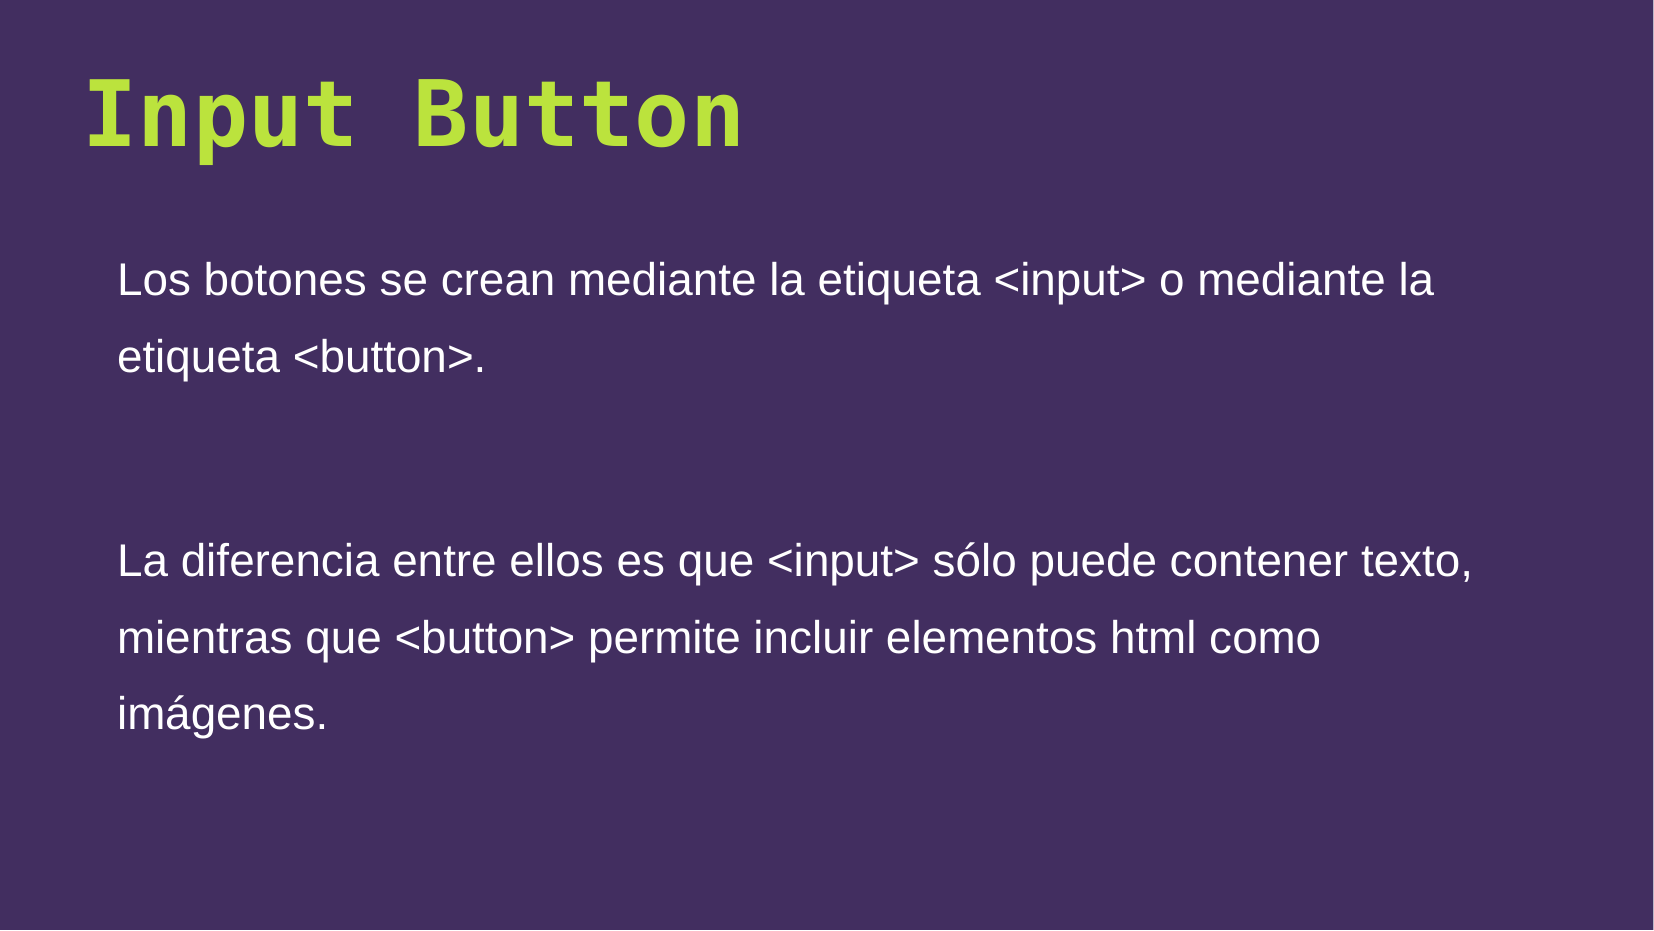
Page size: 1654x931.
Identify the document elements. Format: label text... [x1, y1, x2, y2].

title Input Button [82, 37, 1571, 193]
list Los botones se crean mediante la etiqueta <input> o mediante la etiqueta <button>. La diferencia entre ellos es que <input> sólo puede contener texto, mientras que <button> permite incluir elementos html como imágenes. [117, 228, 1482, 837]
